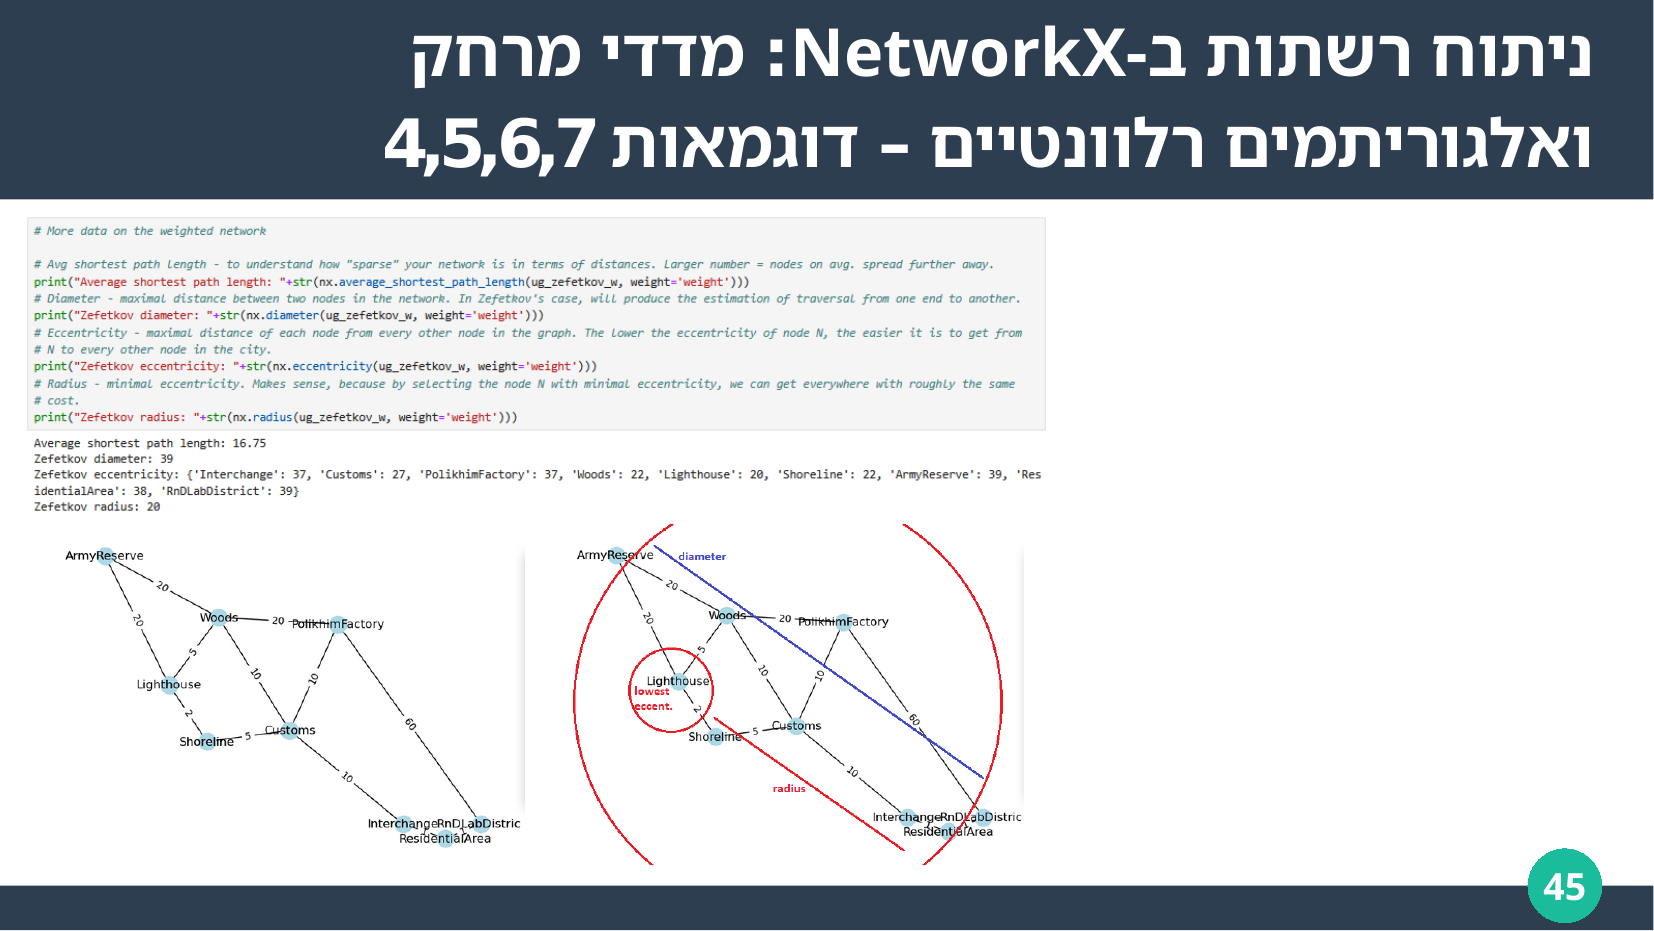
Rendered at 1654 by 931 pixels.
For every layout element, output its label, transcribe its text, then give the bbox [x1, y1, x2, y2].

title ניתוח רשתות ב-NetworkX: מדדי מרחק ואלגוריתמים רלוונטיים – דוגמאות 4,5,6,7 [58, 36, 1595, 155]
picture [50, 524, 525, 863]
picture [20, 210, 1050, 519]
picture [562, 524, 1024, 865]
